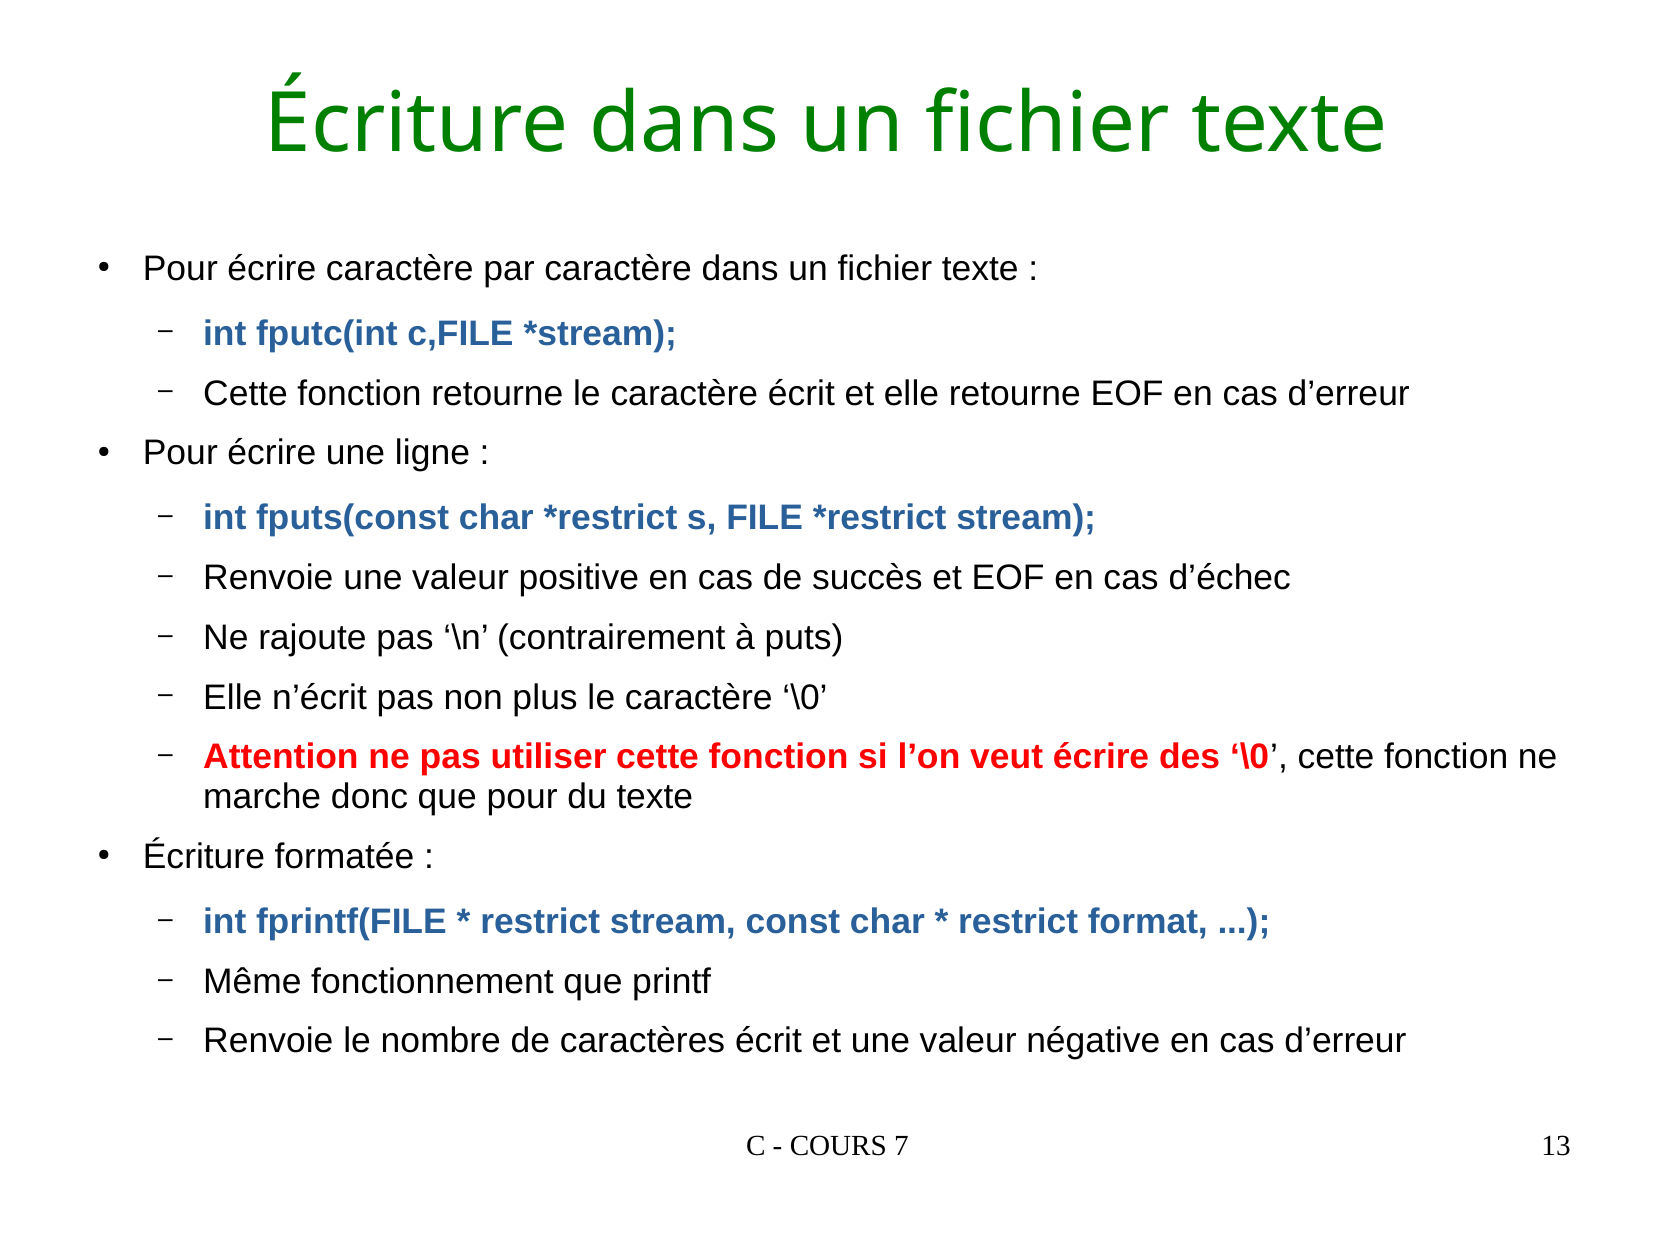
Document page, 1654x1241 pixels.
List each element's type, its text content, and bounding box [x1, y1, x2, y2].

title Écriture dans un fichier texte [82, 49, 1571, 189]
list Pour écrire caractère par caractère dans un fichier texte : int fputc(int c,FILE *stream); Cette fonction retourne le caractère écrit et elle retourne EOF en cas d’erreur Pour écrire une ligne : int fputs(const char *restrict s, FILE *restrict stream); Renvoie une valeur positive en cas de succès et EOF en cas d’échec Ne rajoute pas ‘\n’ (contrairement à puts) Elle n’écrit pas non plus le caractère ‘\0’ Attention ne pas utiliser cette fonction si l’on veut écrire des ‘\0’, cette fonction ne marche donc que pour du texte Écriture formatée : int fprintf(FILE * restrict stream, const char * restrict format, ...); Même fonctionnement que printf Renvoie le nombre de caractères écrit et une valeur négative en cas d’erreur [82, 248, 1571, 1063]
